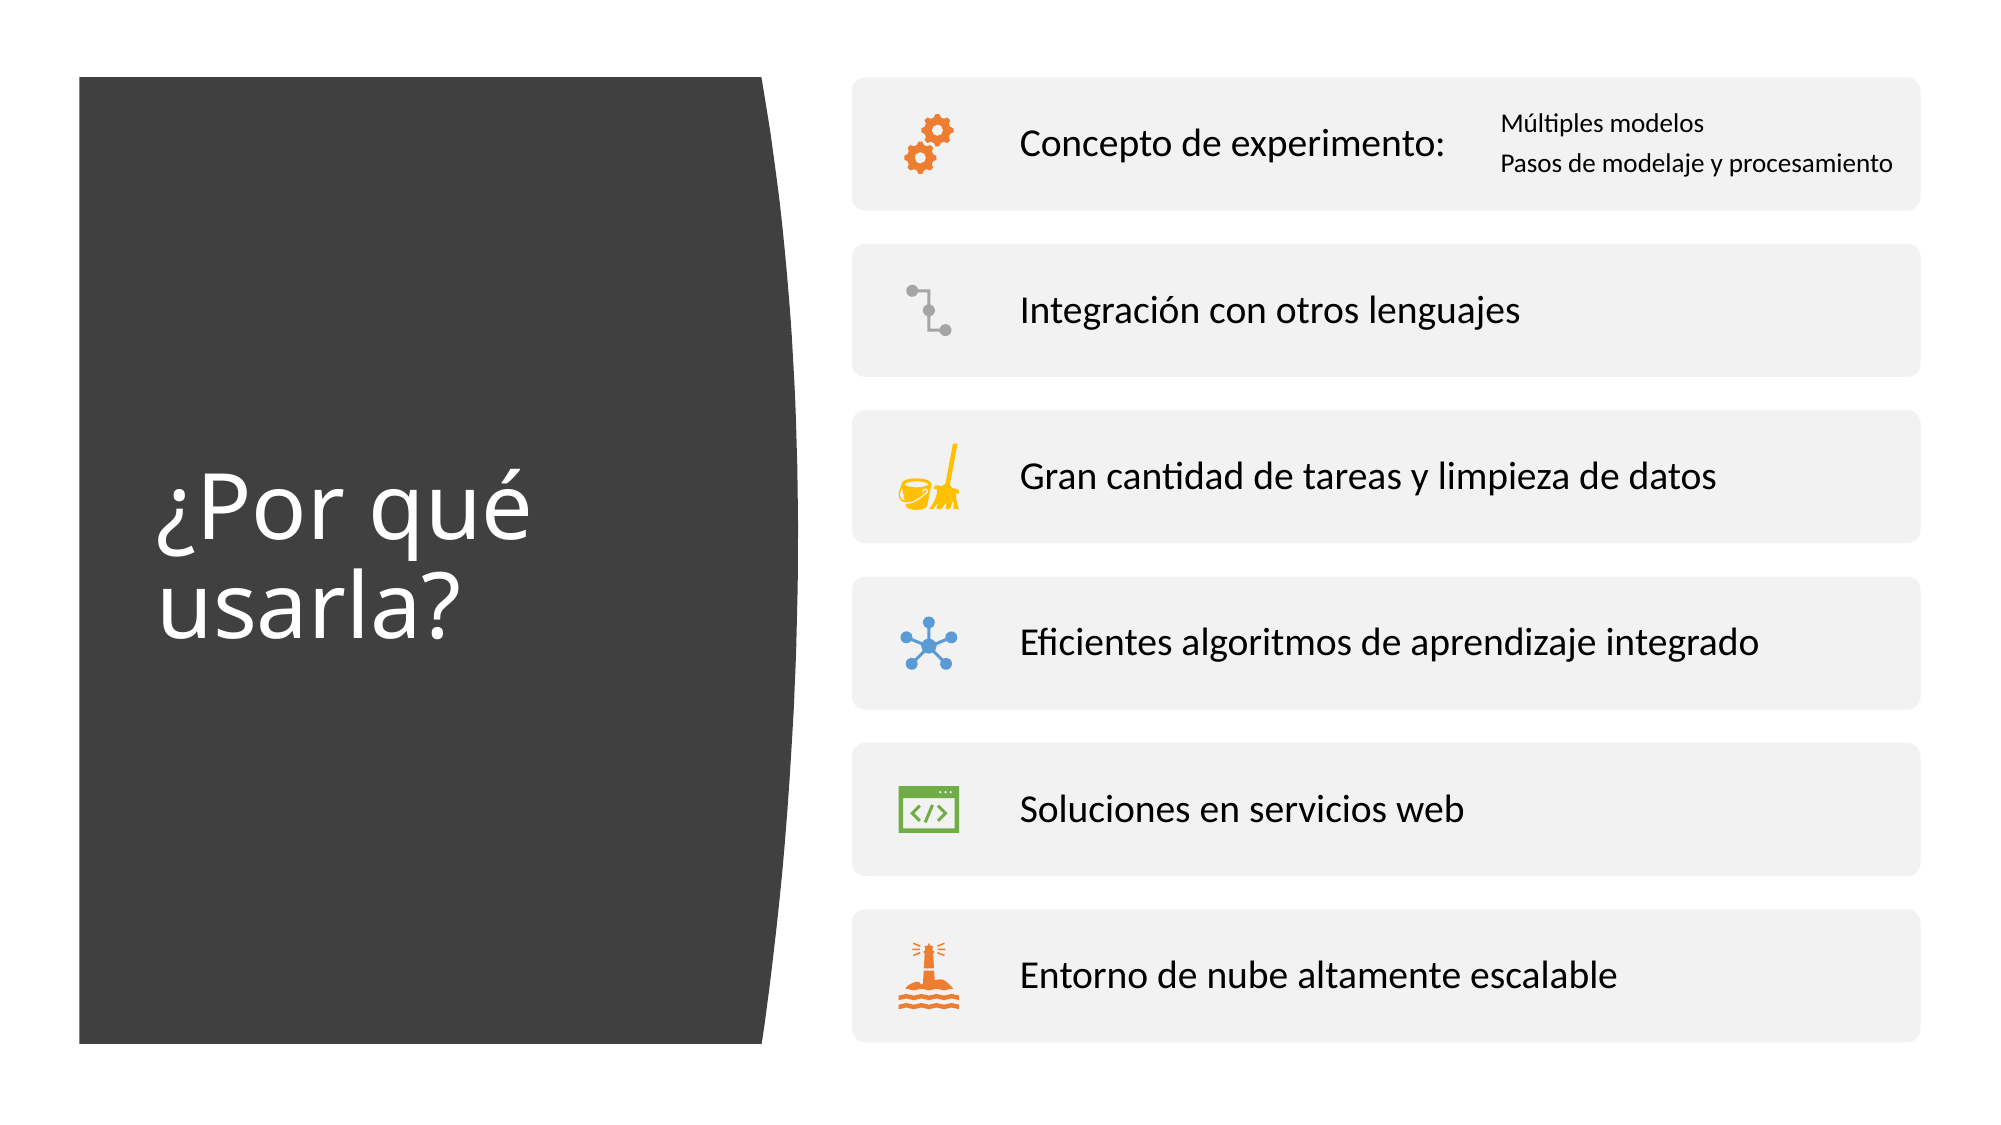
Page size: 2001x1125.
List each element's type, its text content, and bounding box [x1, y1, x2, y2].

text_box Múltiples modelos Pasos de modelaje y procesamiento [1486, 77, 1921, 211]
text_box [852, 909, 1005, 1043]
text_box [852, 410, 1005, 544]
text_box Concepto de experimento: [1005, 77, 1486, 211]
text_box [79, 77, 799, 1044]
text_box Integración con otros lenguajes [1005, 243, 1921, 377]
text_box [852, 77, 1005, 211]
text_box Gran cantidad de tareas y limpieza de datos [1005, 410, 1921, 544]
text_box [852, 576, 1005, 710]
text_box [852, 243, 1005, 377]
text_box [852, 742, 1005, 877]
text_box Eficientes algoritmos de aprendizaje integrado [1005, 576, 1921, 710]
title ¿Por qué usarla? [141, 166, 702, 953]
text_box Soluciones en servicios web [1005, 742, 1921, 877]
text_box Entorno de nube altamente escalable [1005, 909, 1921, 1043]
